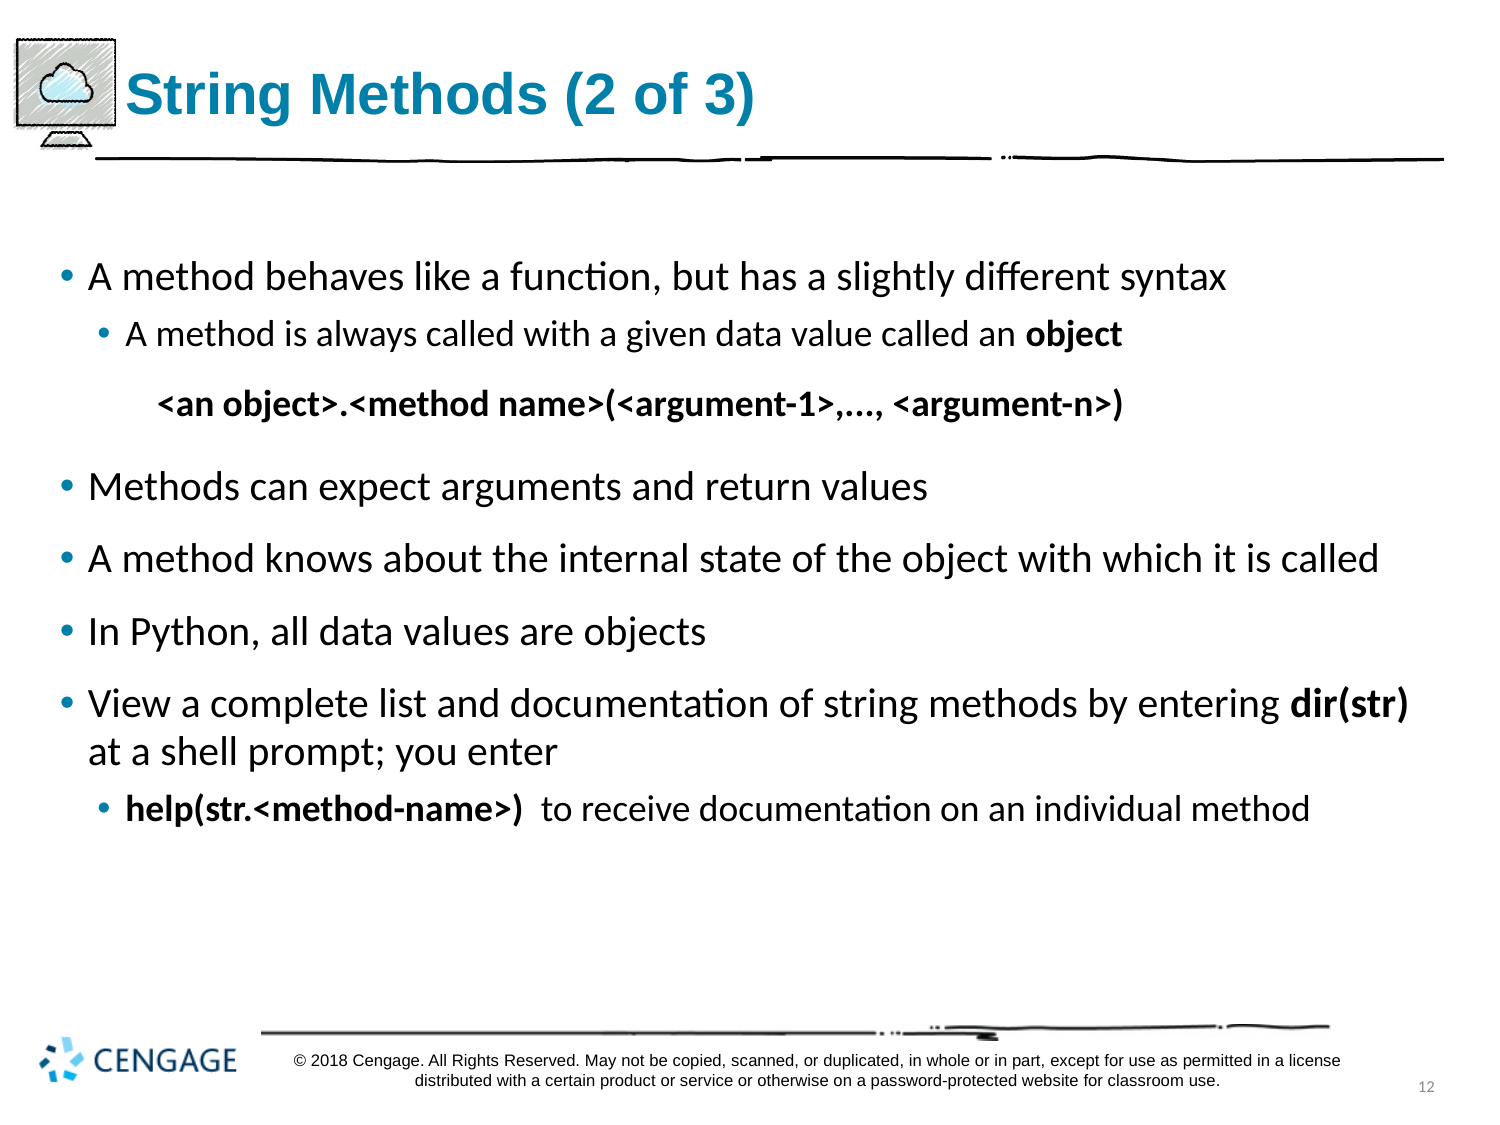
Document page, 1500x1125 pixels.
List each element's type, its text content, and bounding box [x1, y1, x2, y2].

picture [19, 1023, 249, 1095]
title String Methods (2 of 3) [125, 55, 1442, 127]
picture [261, 1024, 1331, 1041]
list A method behaves like a function, but has a slightly different syntax A method is always called with a given data value called an object [59, 252, 1441, 357]
list <an object>.<method name>(<argument-1>,..., <argument-n>) [157, 381, 1138, 425]
list Methods can expect arguments and return values A method knows about the internal state of the object with which it is called In Python, all data values are objects View a complete list and documentation of string methods by entering dir(str) at a shell prompt; you enter help(str.<method-name>) to receive documentation on an individual method [59, 462, 1441, 834]
picture [13, 36, 117, 151]
footer © 2018 Cengage. All Rights Reserved. May not be copied, scanned, or duplicated, in whole or in part, except for use as permitted in a license distributed with a certain product or service or otherwise on a password-protected website for classroom use. [262, 1049, 1375, 1090]
picture [154, 155, 1444, 163]
